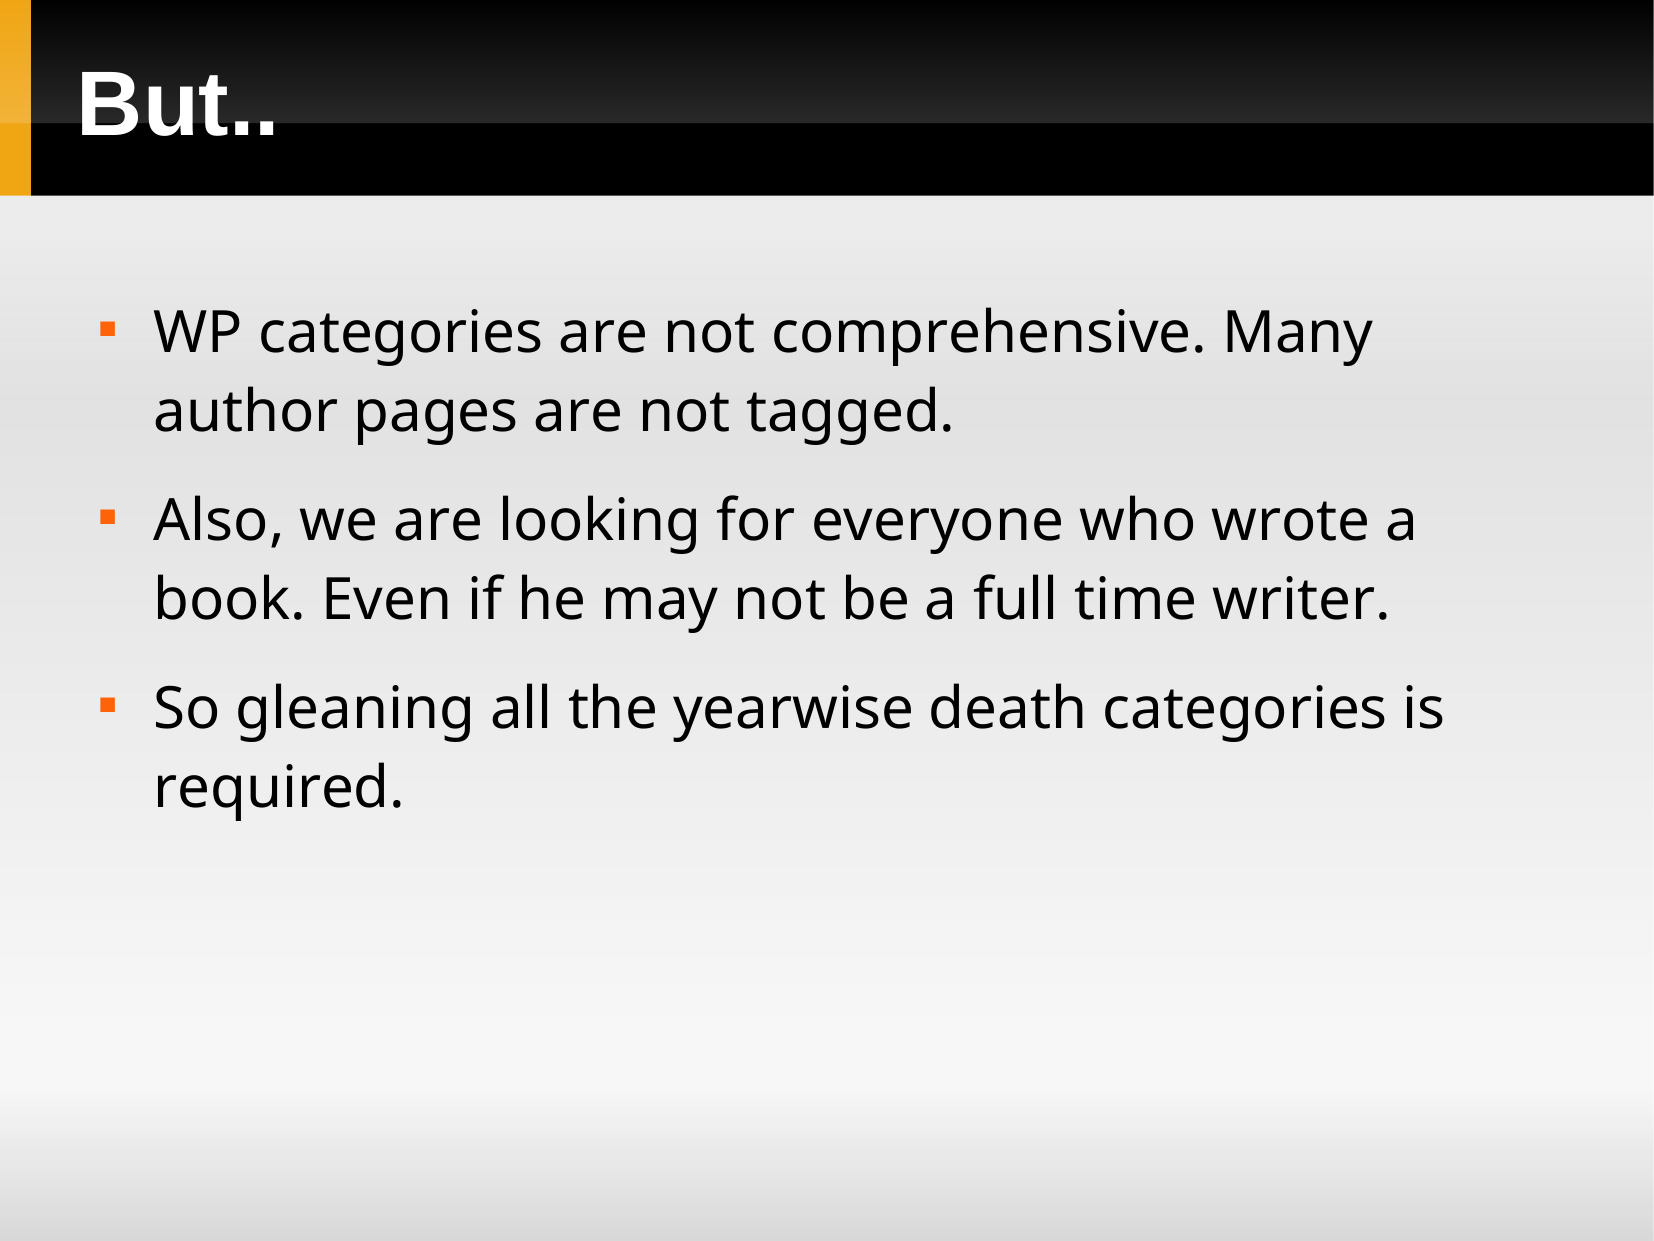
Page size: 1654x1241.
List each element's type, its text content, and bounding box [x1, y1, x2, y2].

title But.. [76, 0, 1565, 208]
picture [0, 0, 1654, 1241]
list WP categories are not comprehensive. Many author pages are not tagged. Also, we are looking for everyone who wrote a book. Even if he may not be a full time writer. So gleaning all the yearwise death categories is required. [82, 290, 1571, 1109]
